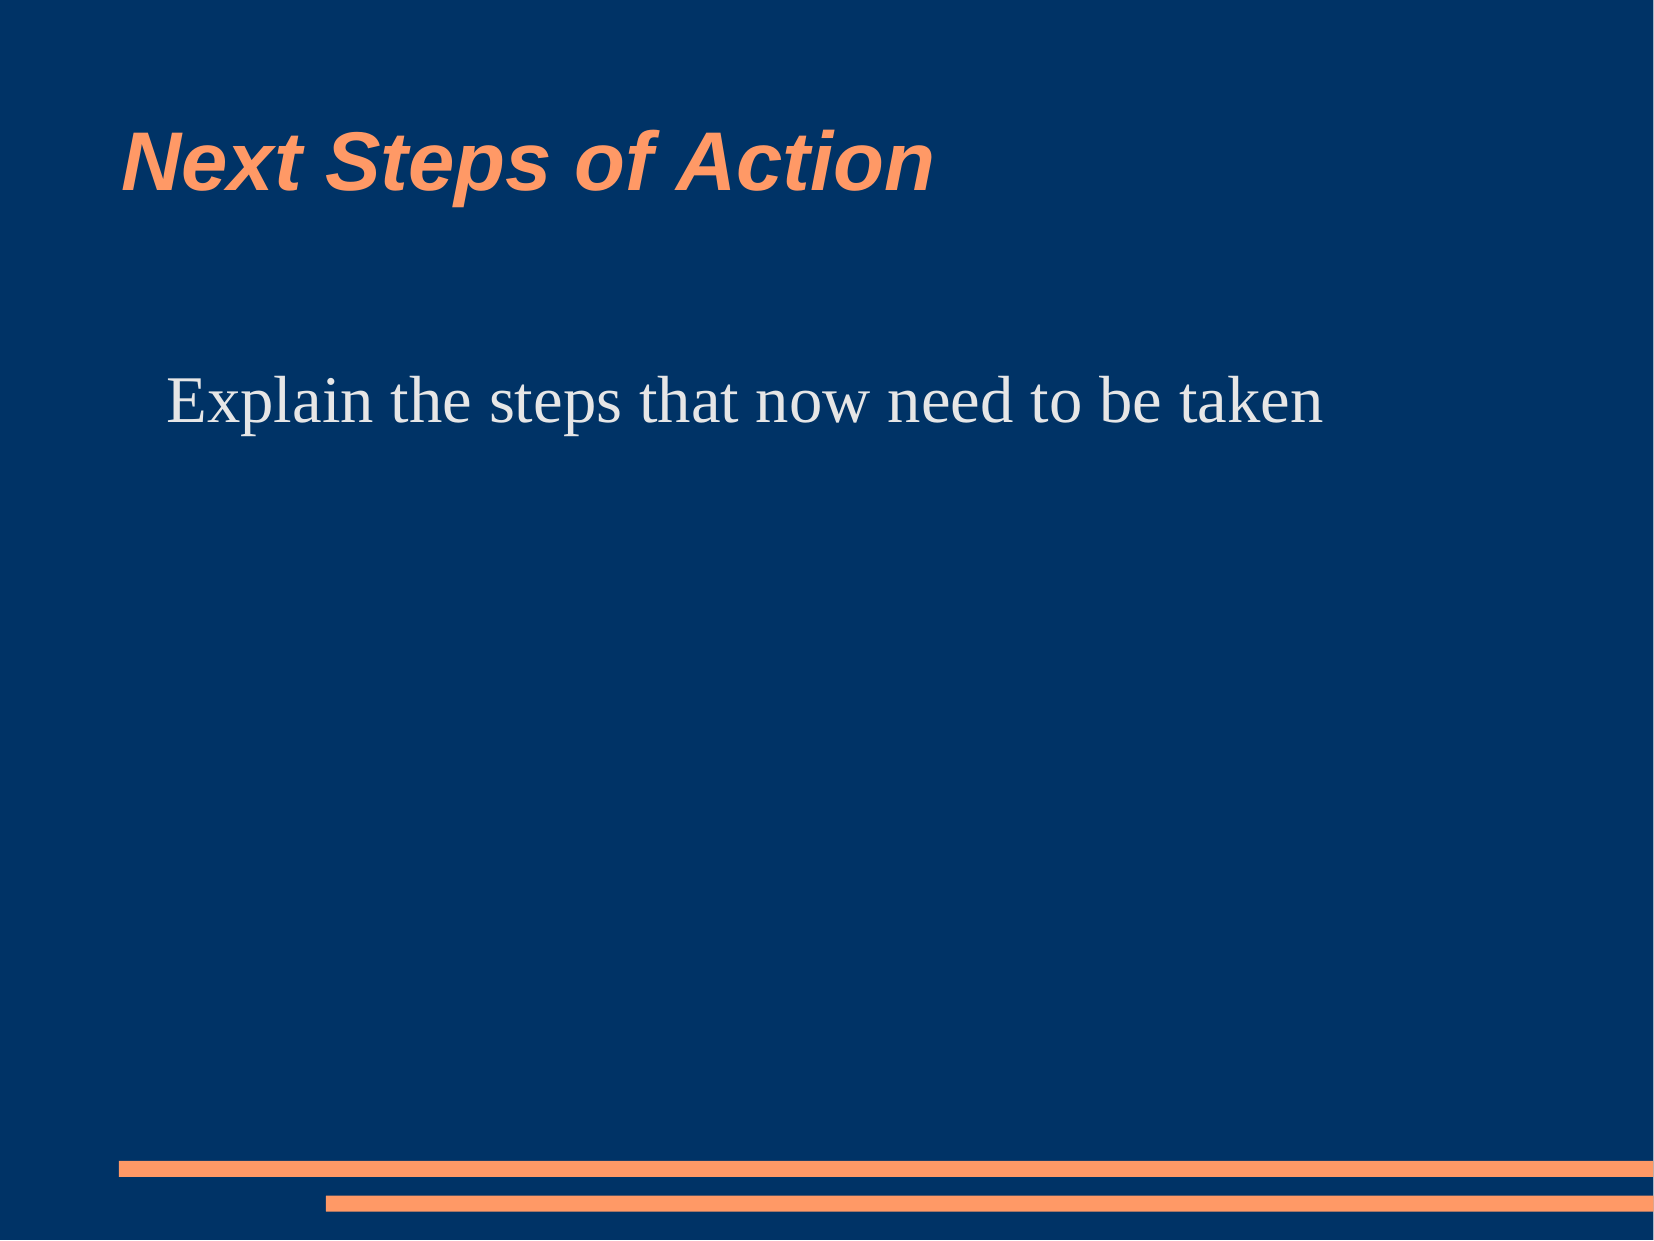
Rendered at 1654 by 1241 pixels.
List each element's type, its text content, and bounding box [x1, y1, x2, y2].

title Next Steps of Action [121, 46, 1534, 254]
list Explain the steps that now need to be taken [152, 344, 1534, 1127]
